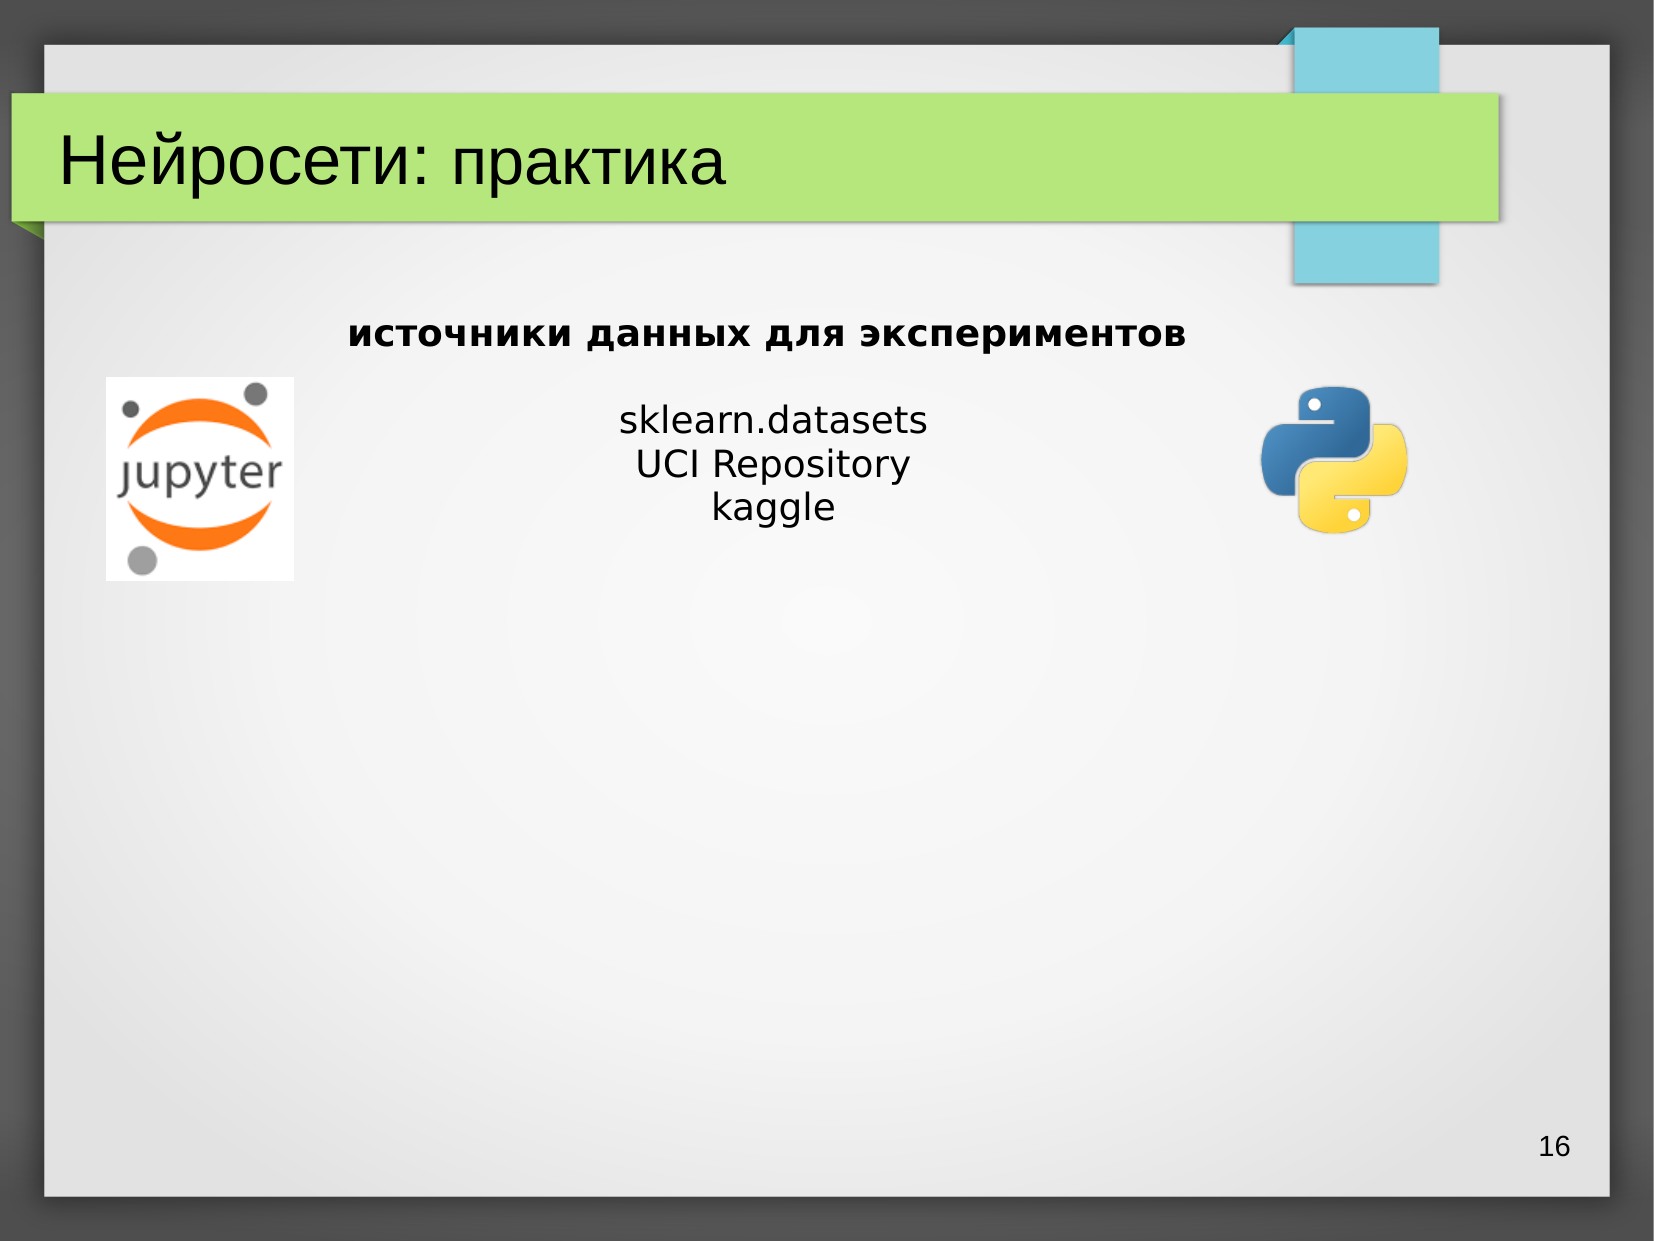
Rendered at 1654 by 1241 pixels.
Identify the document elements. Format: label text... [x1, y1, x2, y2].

picture [0, 0, 1654, 1241]
title Нейросети: практика [59, 108, 1288, 212]
text_box источники данных для экспериментов sklearn.datasets UCI Repository kaggle [283, 304, 1264, 1016]
